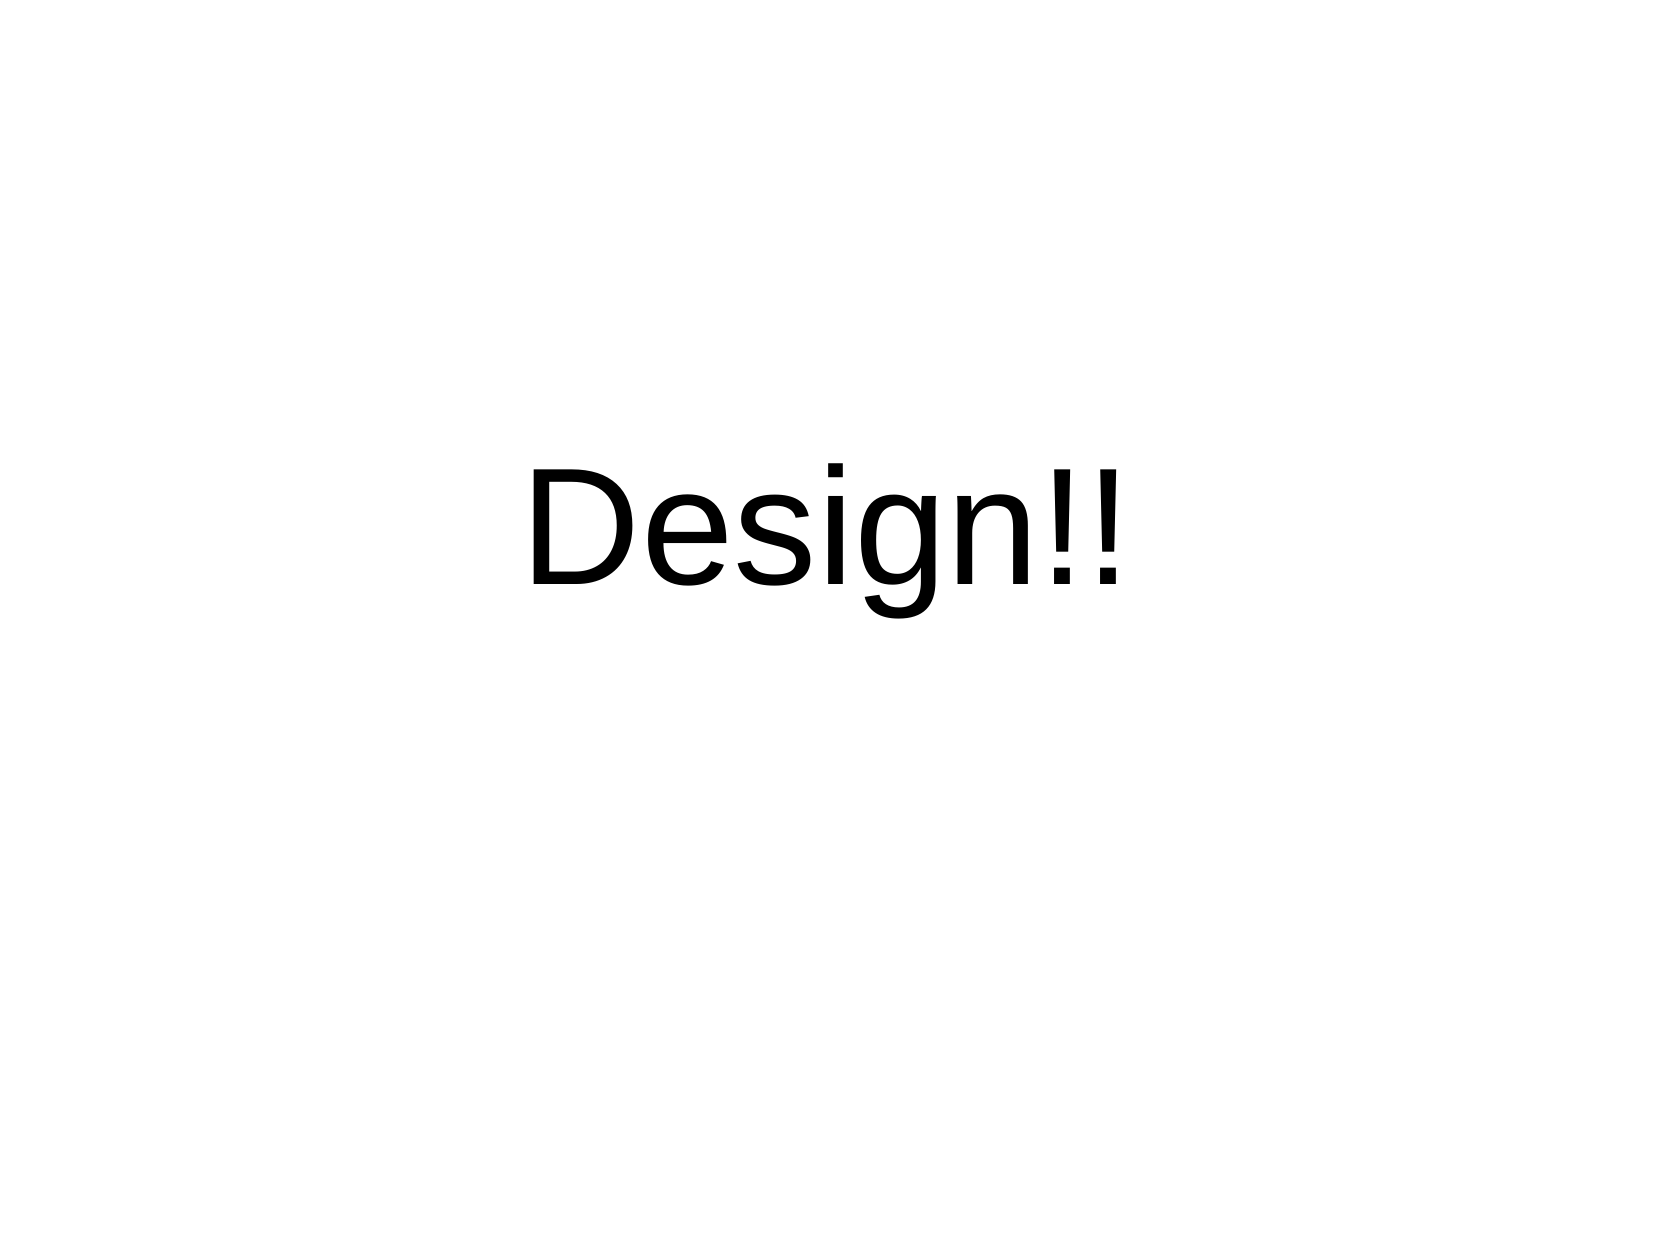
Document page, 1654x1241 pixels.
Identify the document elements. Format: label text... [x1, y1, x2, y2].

text_box Design!! [144, 426, 1510, 628]
